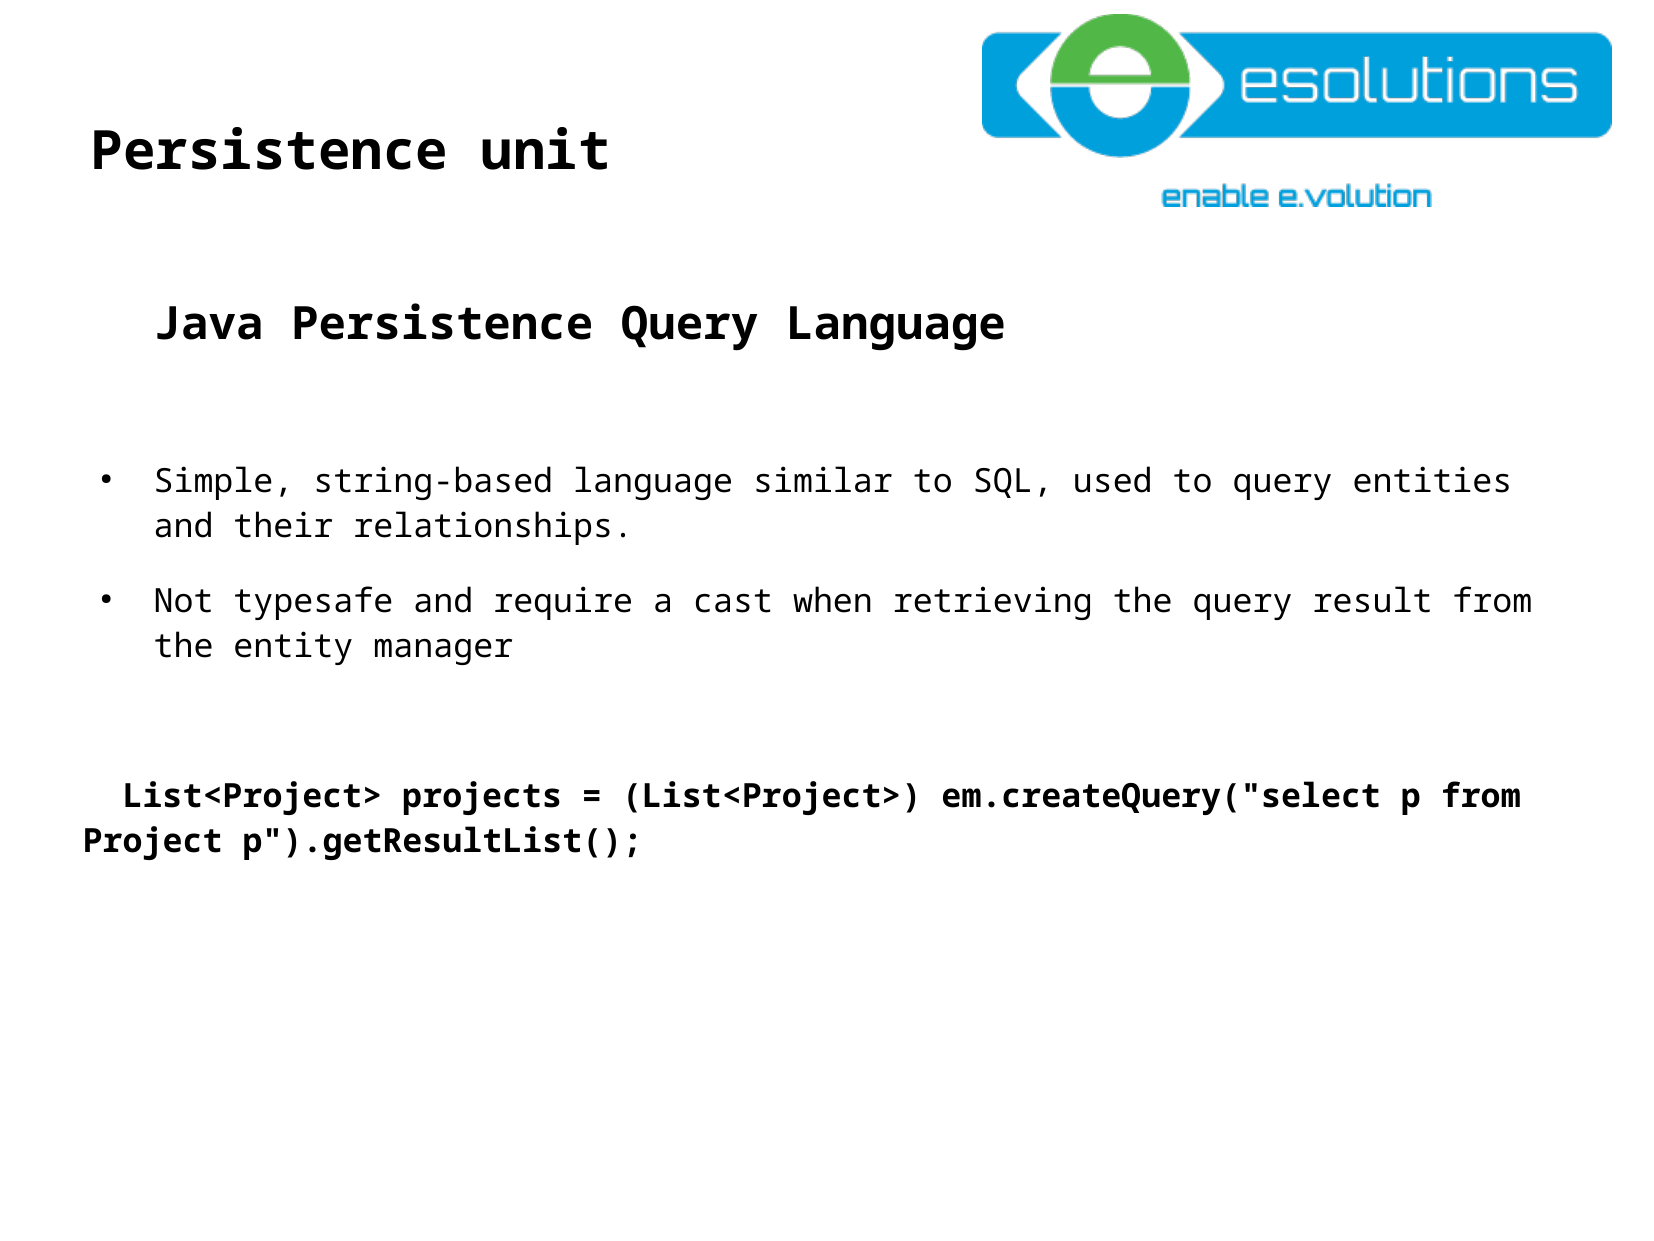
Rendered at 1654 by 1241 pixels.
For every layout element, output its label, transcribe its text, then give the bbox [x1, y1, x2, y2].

picture [1501, 68, 1536, 102]
picture [1417, 193, 1427, 207]
title Persistence unit [90, 56, 915, 240]
picture [1283, 68, 1318, 102]
picture [1167, 193, 1177, 197]
picture [1364, 57, 1376, 102]
picture [1382, 68, 1418, 102]
title [82, 49, 1571, 257]
list Java Persistence Query Language Simple, string-based language similar to SQL, used to query entities and their relationships. Not typesafe and require a cast when retrieving the query result from the entity manager List<Project> projects = (List<Project>) em.createQuery("select p from Project p").getResultList(); [82, 290, 1571, 1010]
picture [1324, 68, 1359, 102]
picture [1187, 193, 1196, 207]
picture [1254, 193, 1265, 197]
picture [1447, 68, 1453, 102]
picture [1226, 193, 1236, 203]
picture [1542, 68, 1578, 102]
picture [1423, 57, 1442, 102]
picture [982, 14, 1612, 207]
picture [1460, 68, 1495, 102]
picture [1397, 193, 1408, 203]
picture [1283, 193, 1293, 197]
picture [1242, 68, 1277, 102]
